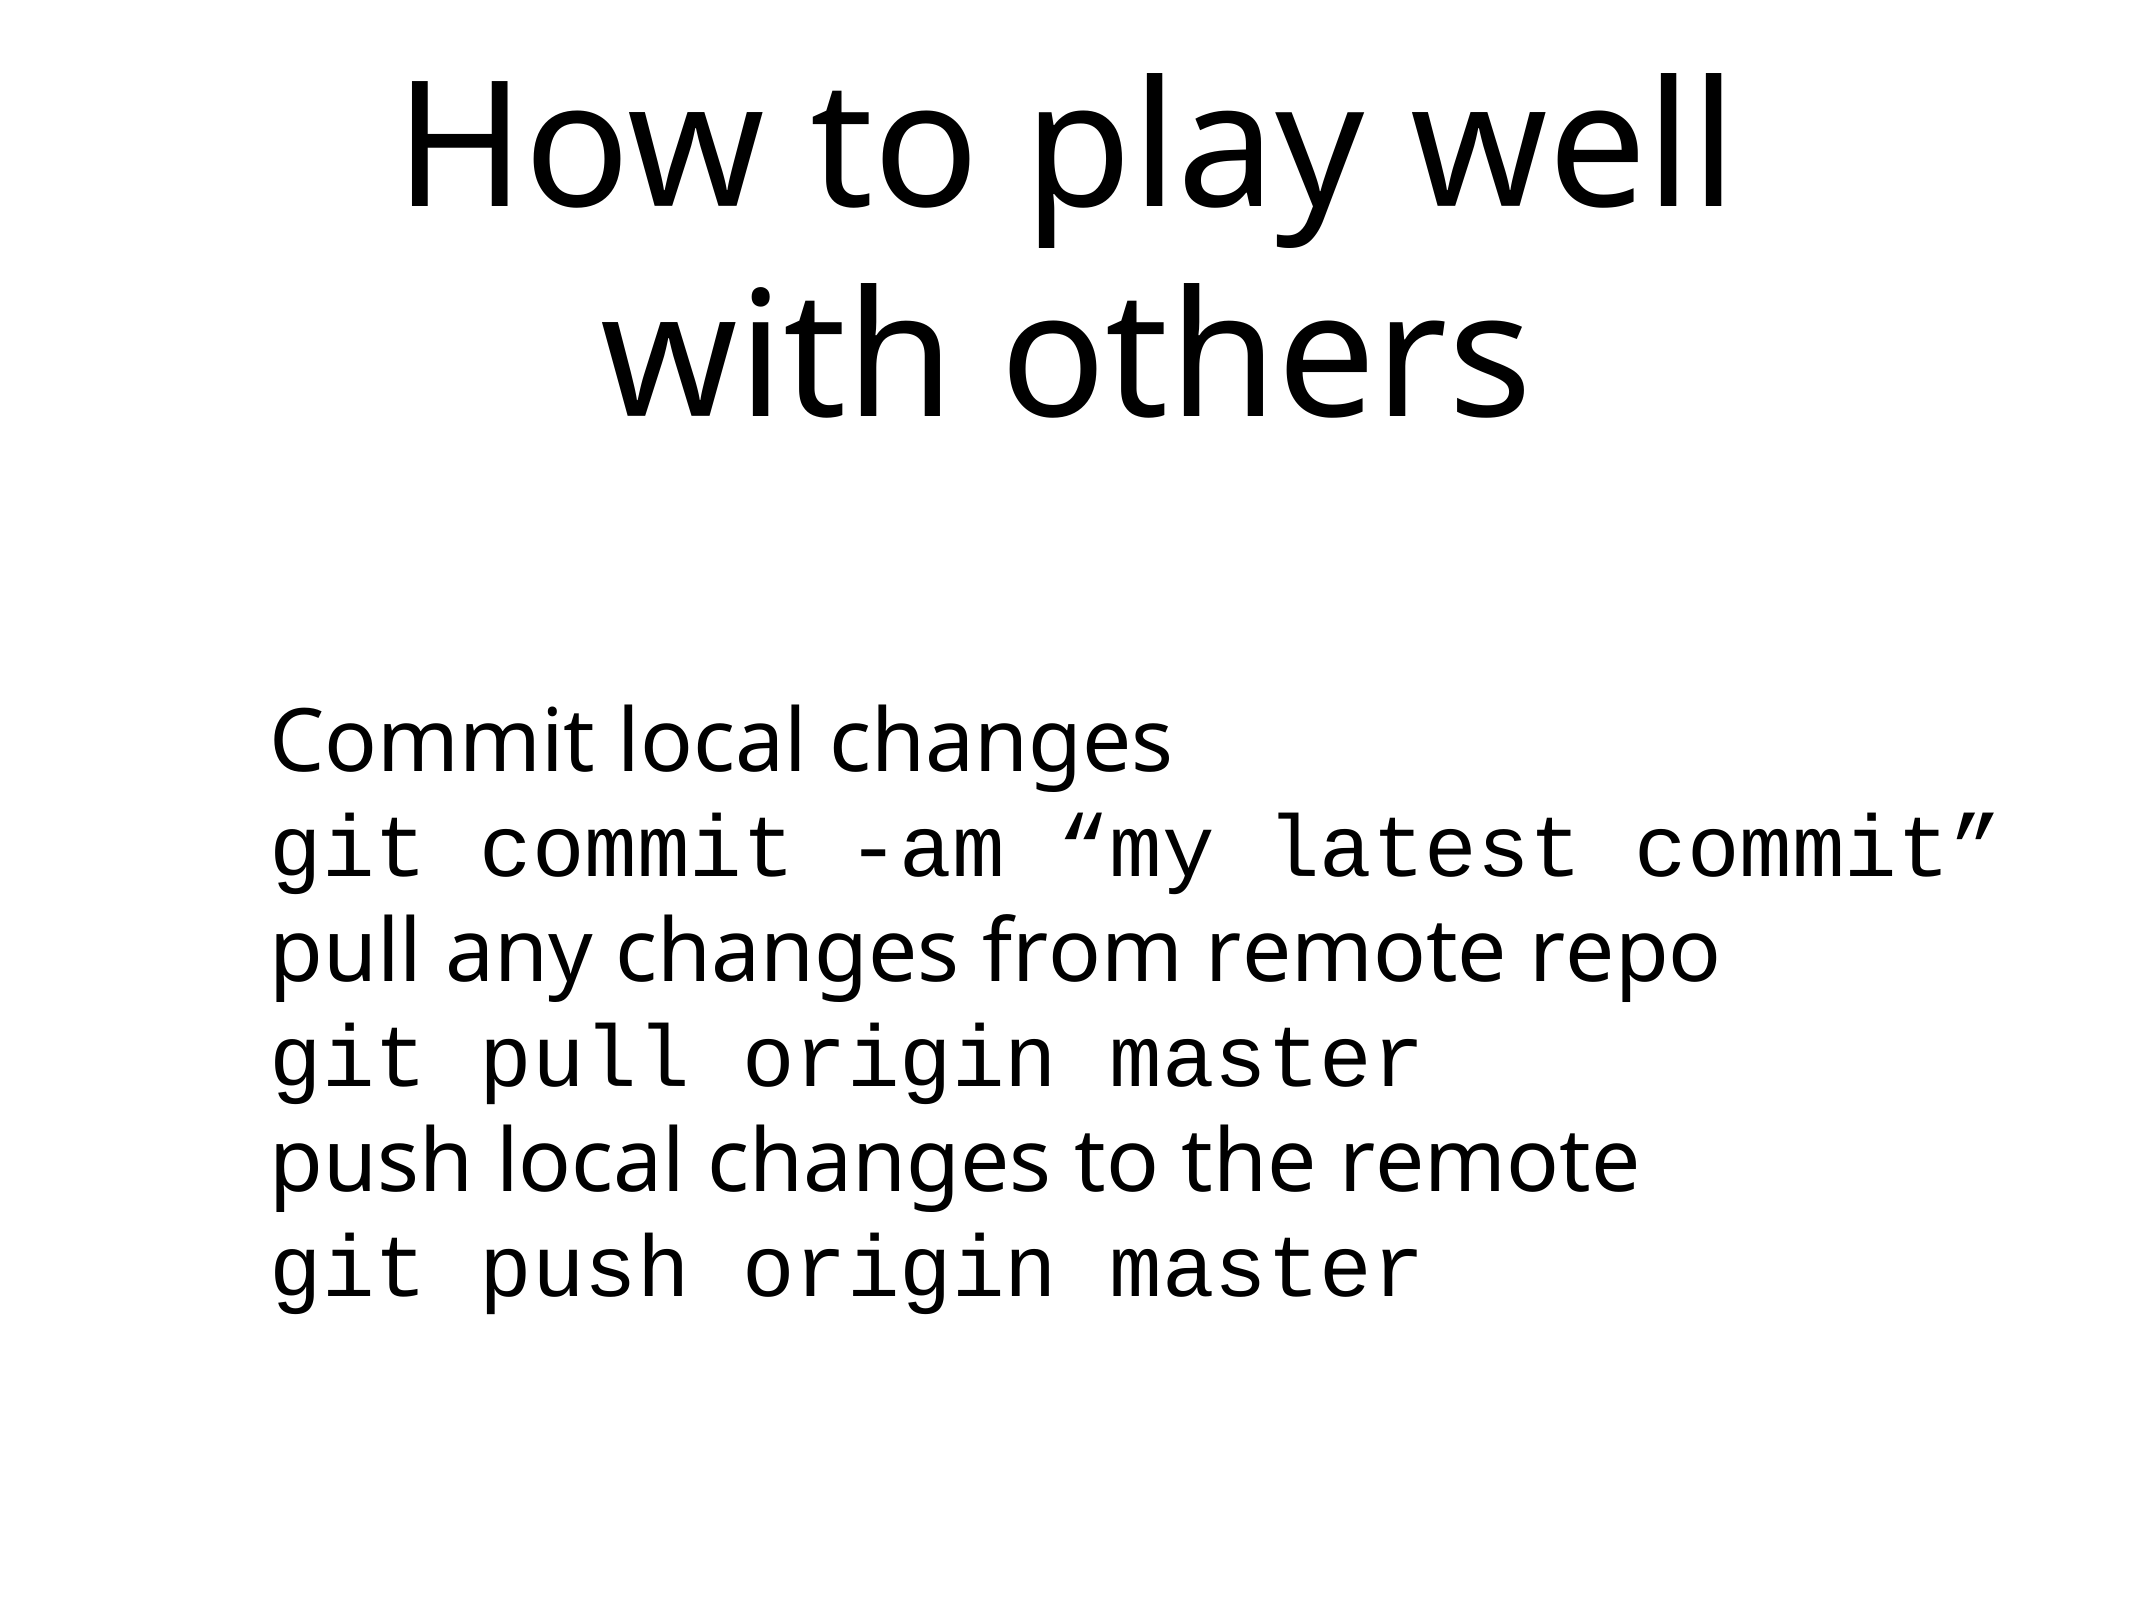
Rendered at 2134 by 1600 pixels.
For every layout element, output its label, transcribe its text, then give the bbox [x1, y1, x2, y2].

text_box Commit local changes git commit -am “my latest commit” pull any changes from remote repo git pull origin master push local changes to the remote git push origin master [269, 683, 2003, 1314]
title How to play well with others [208, 23, 1925, 460]
